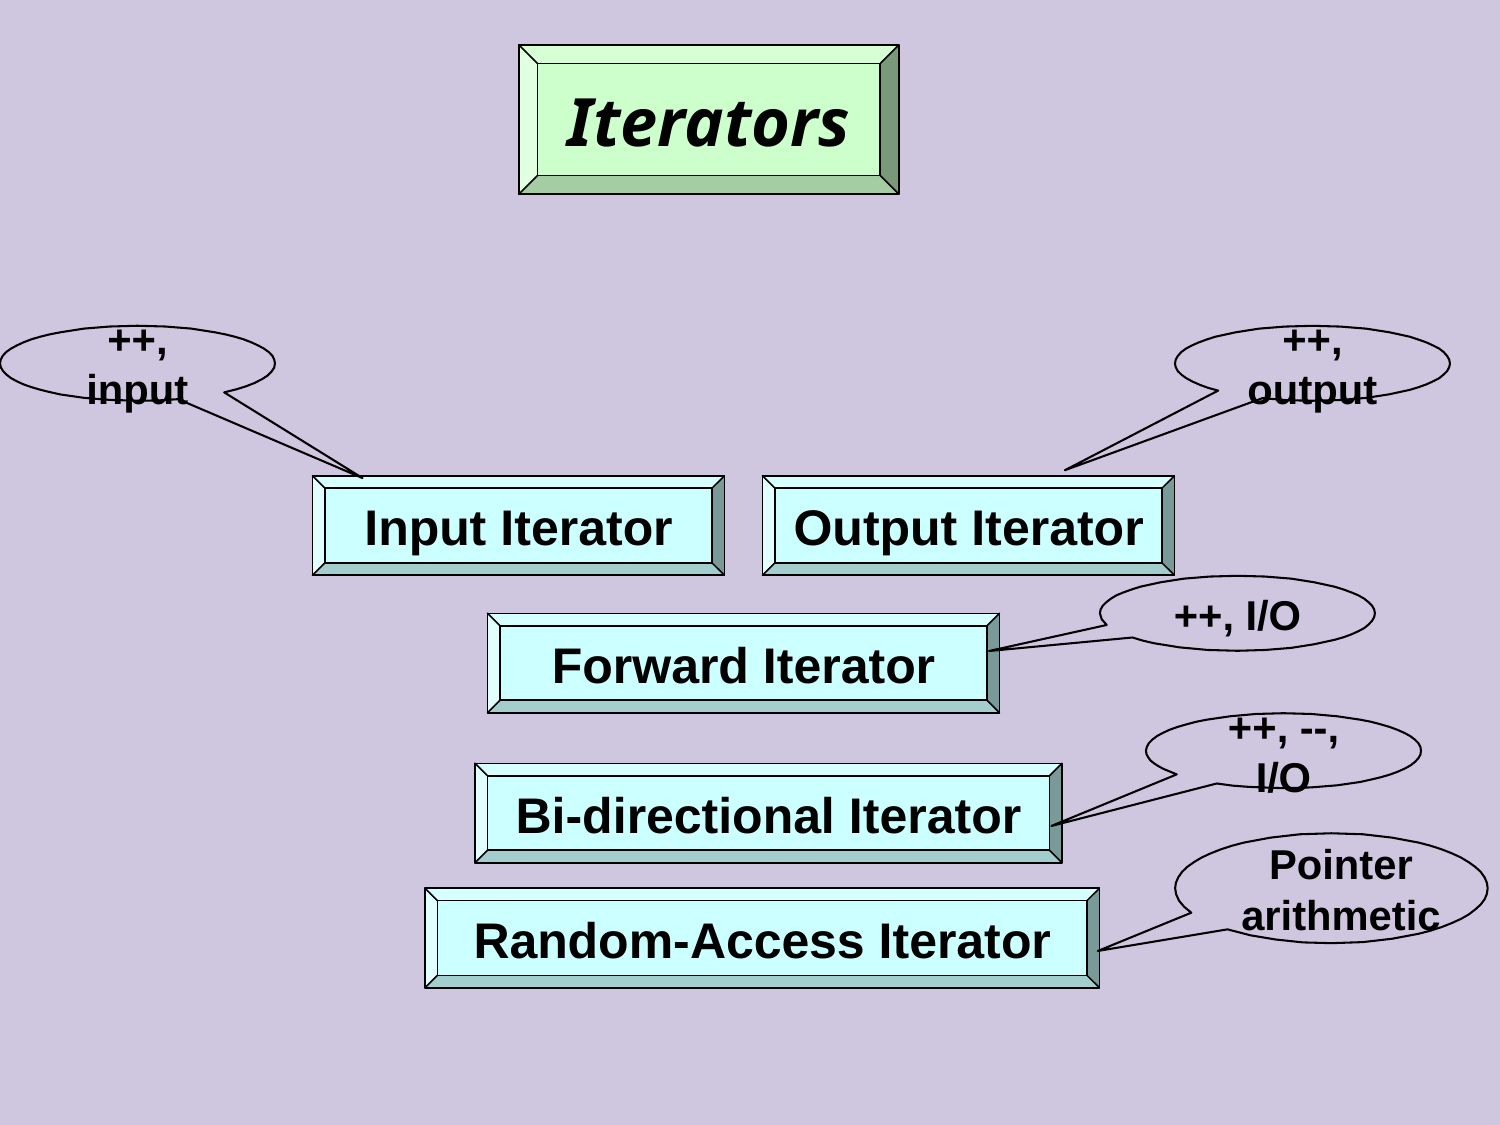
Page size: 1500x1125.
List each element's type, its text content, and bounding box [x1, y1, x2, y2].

text_box Output Iterator [790, 494, 1148, 557]
picture [311, 474, 730, 581]
picture [761, 474, 1180, 581]
text_box ++, input [51, 342, 224, 384]
picture [486, 612, 1005, 719]
text_box Bi-directional Iterator [502, 782, 1035, 845]
text_box Random-Access Iterator [452, 906, 1073, 970]
text_box Input Iterator [340, 494, 698, 557]
picture [517, 43, 905, 200]
text_box ++, --, I/O [1197, 730, 1370, 772]
picture [474, 762, 1068, 869]
text_box Iterators [551, 69, 867, 170]
text_box ++, output [1226, 342, 1399, 384]
picture [424, 887, 1105, 994]
text_box Forward Iterator [515, 632, 973, 695]
text_box ++, I/O [1151, 592, 1324, 634]
text_box Pointer arithmetic [1231, 855, 1451, 922]
